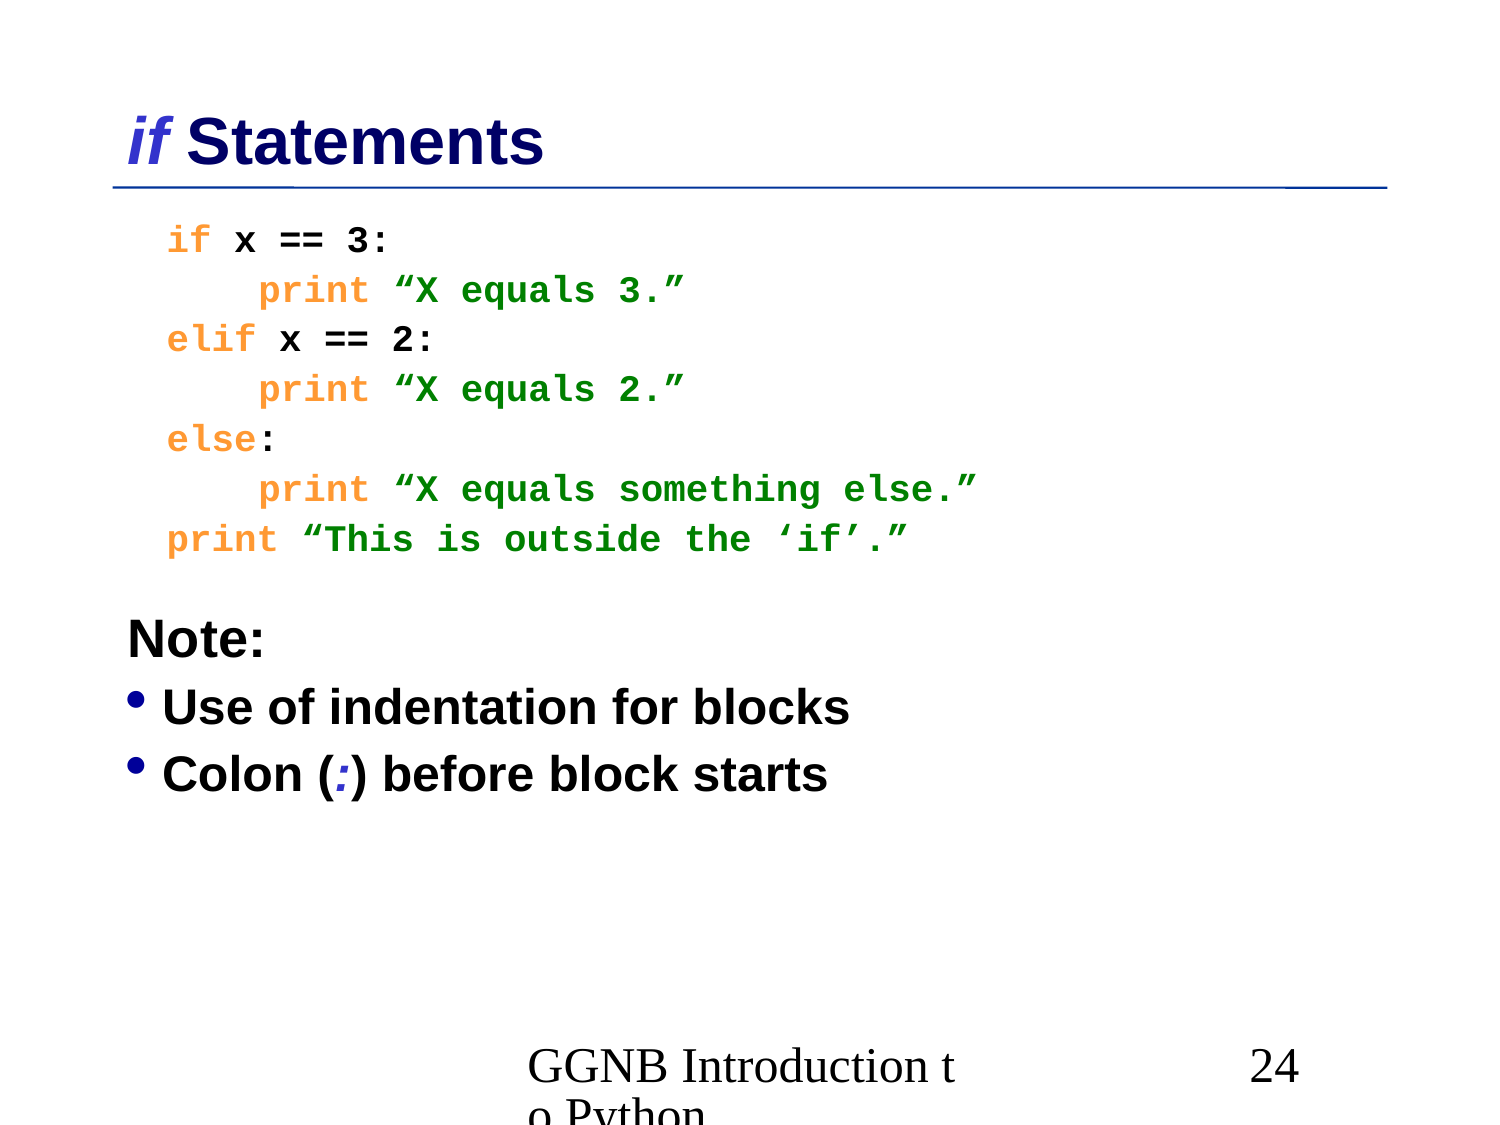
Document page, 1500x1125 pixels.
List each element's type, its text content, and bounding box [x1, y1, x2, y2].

list if x == 3: print “X equals 3.” elif x == 2: print “X equals 2.” else: print “X equals something else.” print “This is outside the ‘if’.” Note: Use of indentation for blocks Colon (:) before block starts [112, 212, 1388, 963]
title if Statements [112, 89, 1388, 185]
